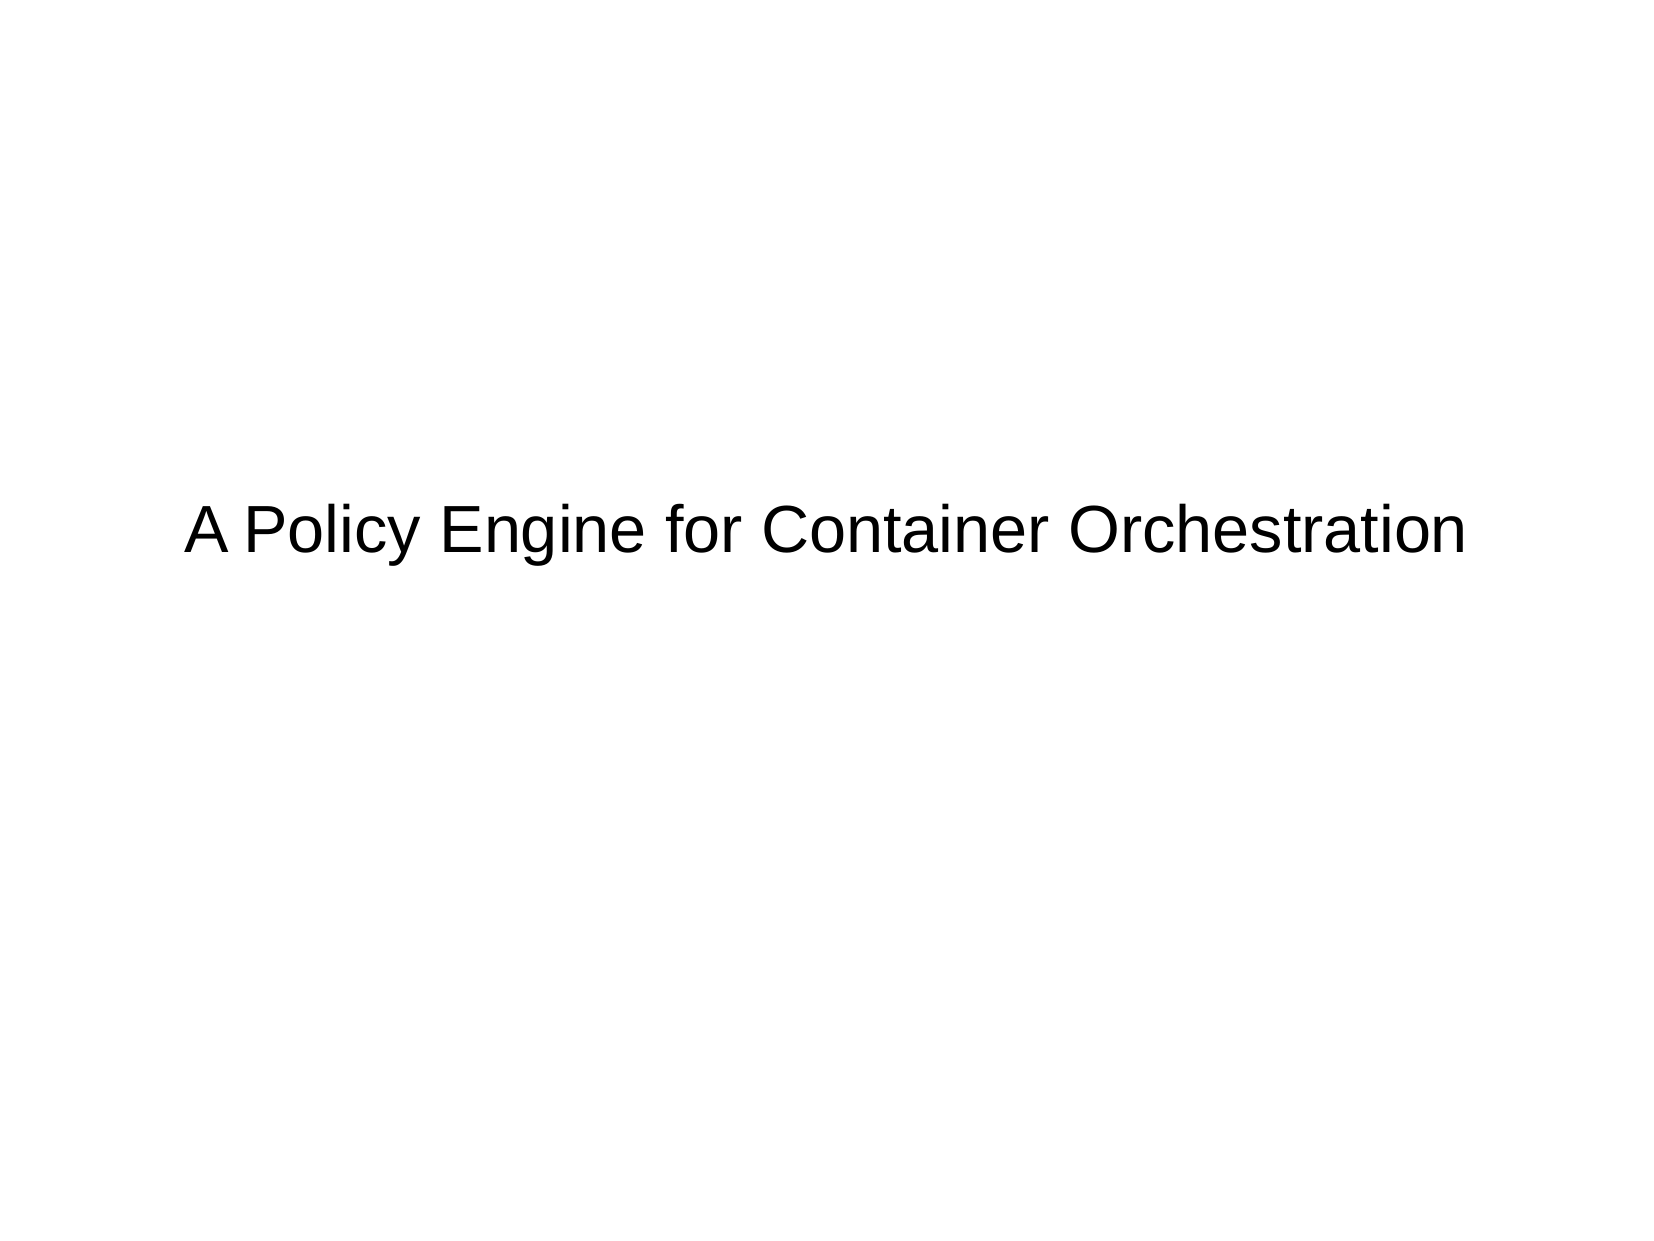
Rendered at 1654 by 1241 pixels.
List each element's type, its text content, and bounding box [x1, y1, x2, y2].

subtitle A Policy Engine for Container Orchestration [82, 49, 1571, 1010]
